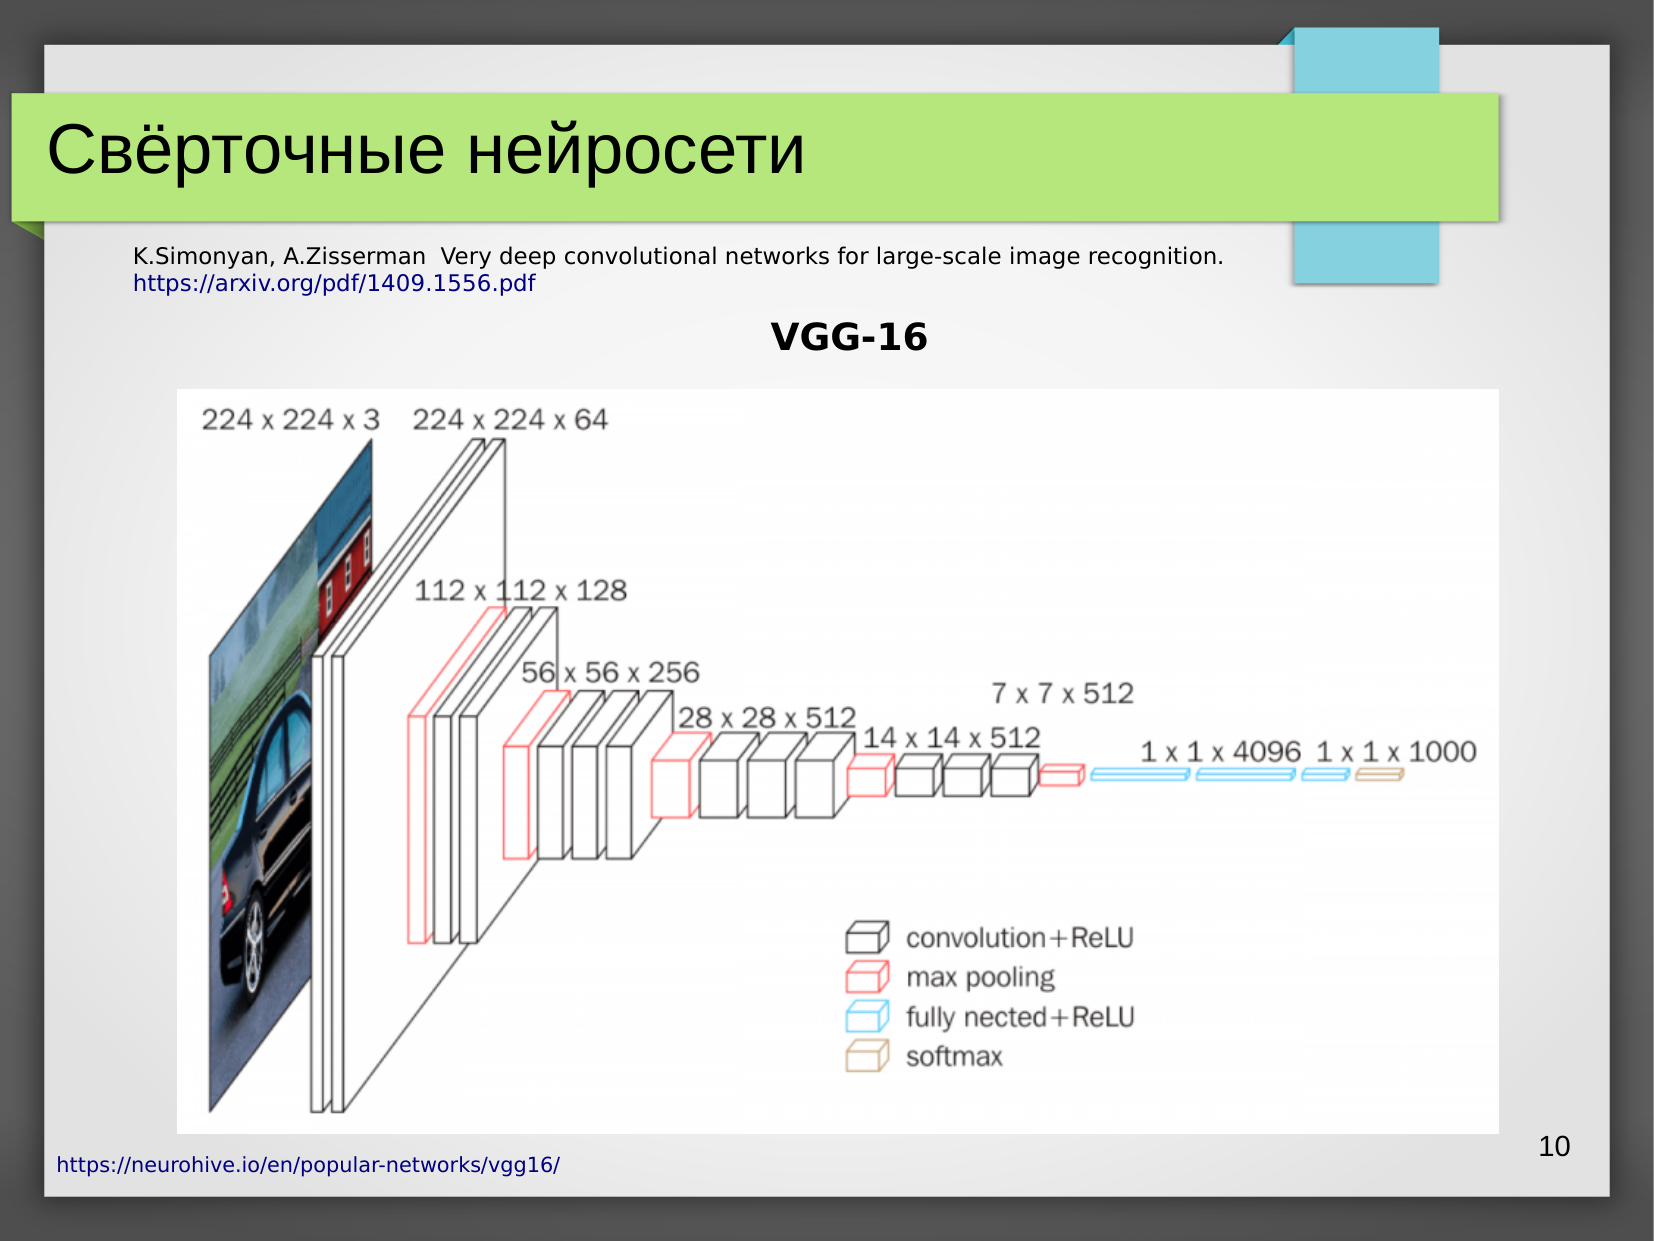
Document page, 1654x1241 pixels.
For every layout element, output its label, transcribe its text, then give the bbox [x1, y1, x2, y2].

picture [0, 0, 1654, 1241]
text_box K.Simonyan, A.Zisserman Very deep convolutional networks for large-scale image recognition. https://arxiv.org/pdf/1409.1556.pdf [118, 236, 1252, 332]
title Свёрточные нейросети [46, 109, 1499, 190]
text_box https://neurohive.io/en/popular-networks/vgg16/ [41, 1146, 981, 1210]
text_box VGG-16 [755, 332, 957, 367]
